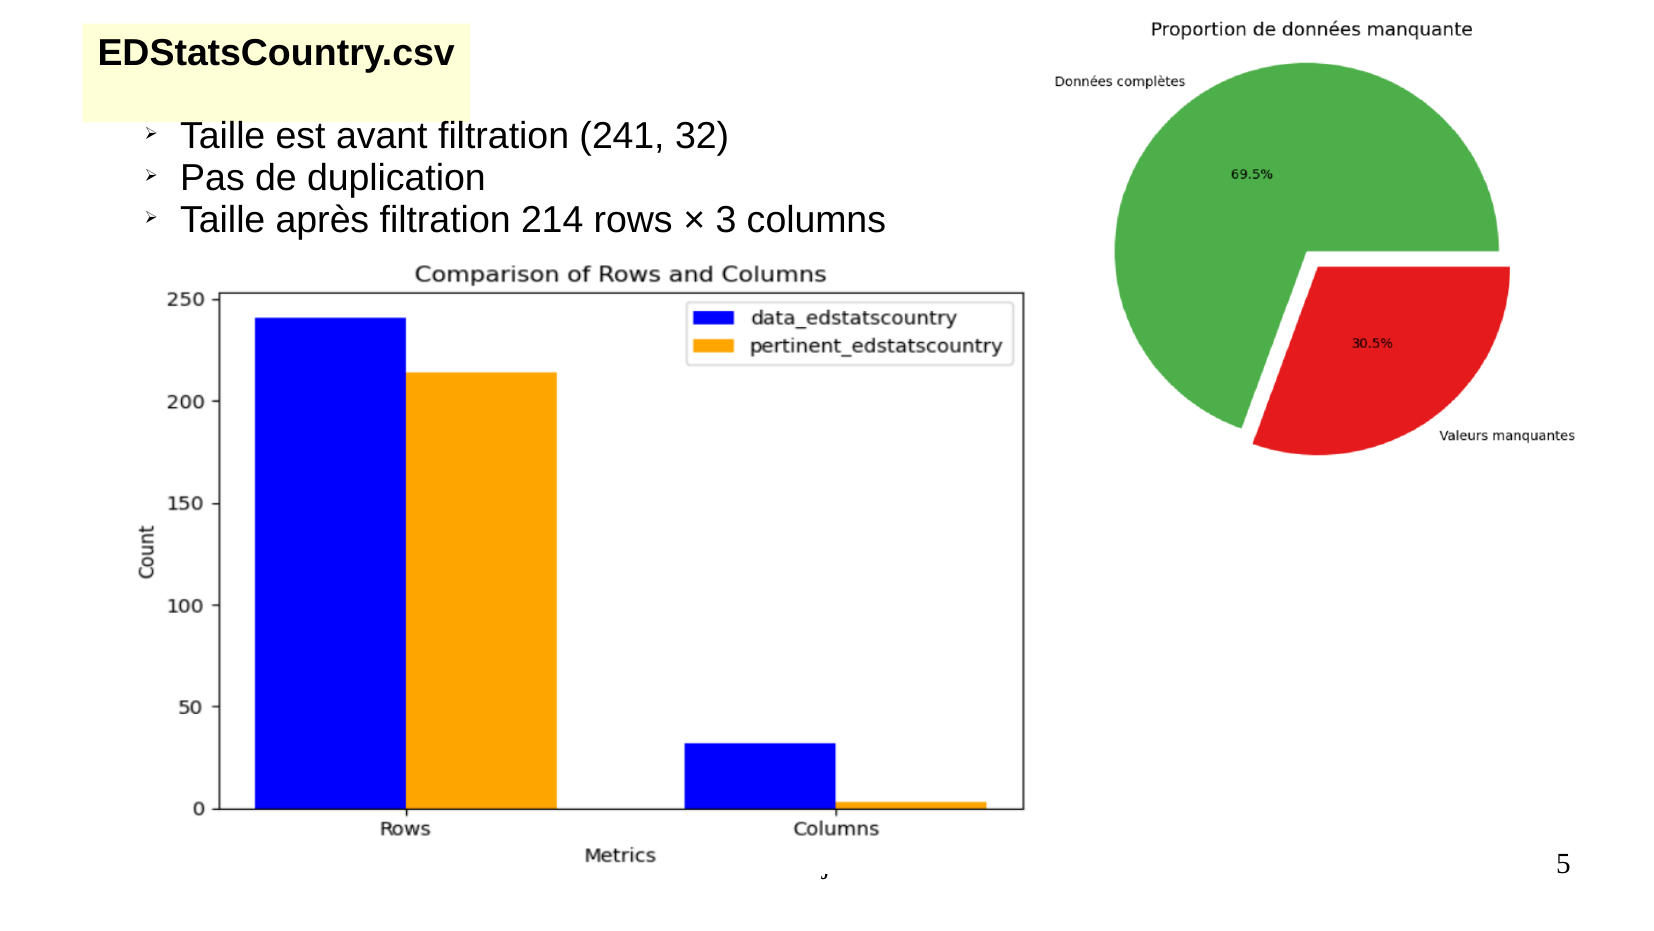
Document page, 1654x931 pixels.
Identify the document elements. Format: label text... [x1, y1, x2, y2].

text_box EDStatsCountry.csv [82, 23, 470, 123]
text_box Taille est avant filtration (241, 32) Pas de duplication Taille après filtration 214 rows × 3 columns [129, 107, 903, 249]
picture [130, 11, 1618, 875]
